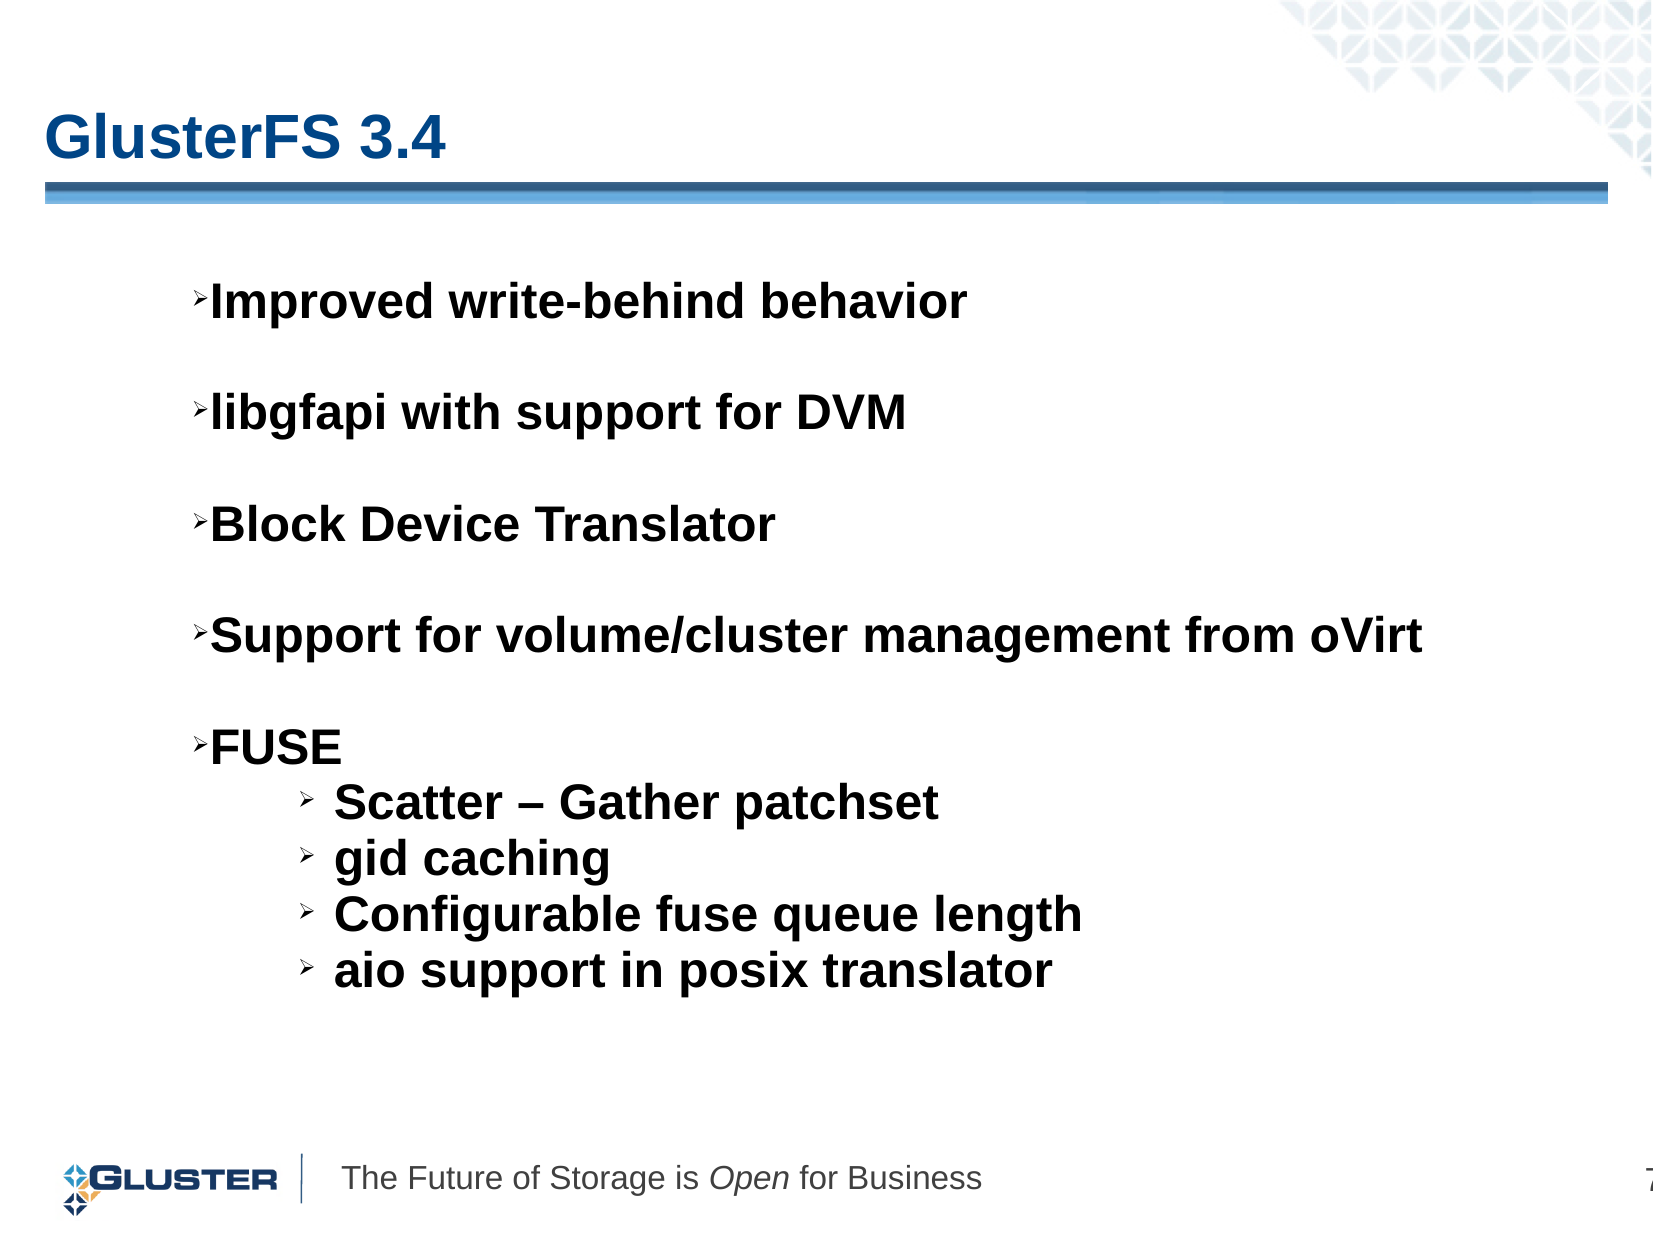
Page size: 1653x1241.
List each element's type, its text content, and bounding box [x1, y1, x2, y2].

text_box GlusterFS 3.4 [29, 94, 1388, 180]
picture [45, 0, 1652, 204]
text_box Improved write-behind behavior libgfapi with support for DVM Block Device Translator Support for volume/cluster management from oVirt FUSE Scatter – Gather patchset gid caching Configurable fuse queue length aio support in posix translator [177, 265, 1565, 1093]
picture [38, 1145, 292, 1237]
